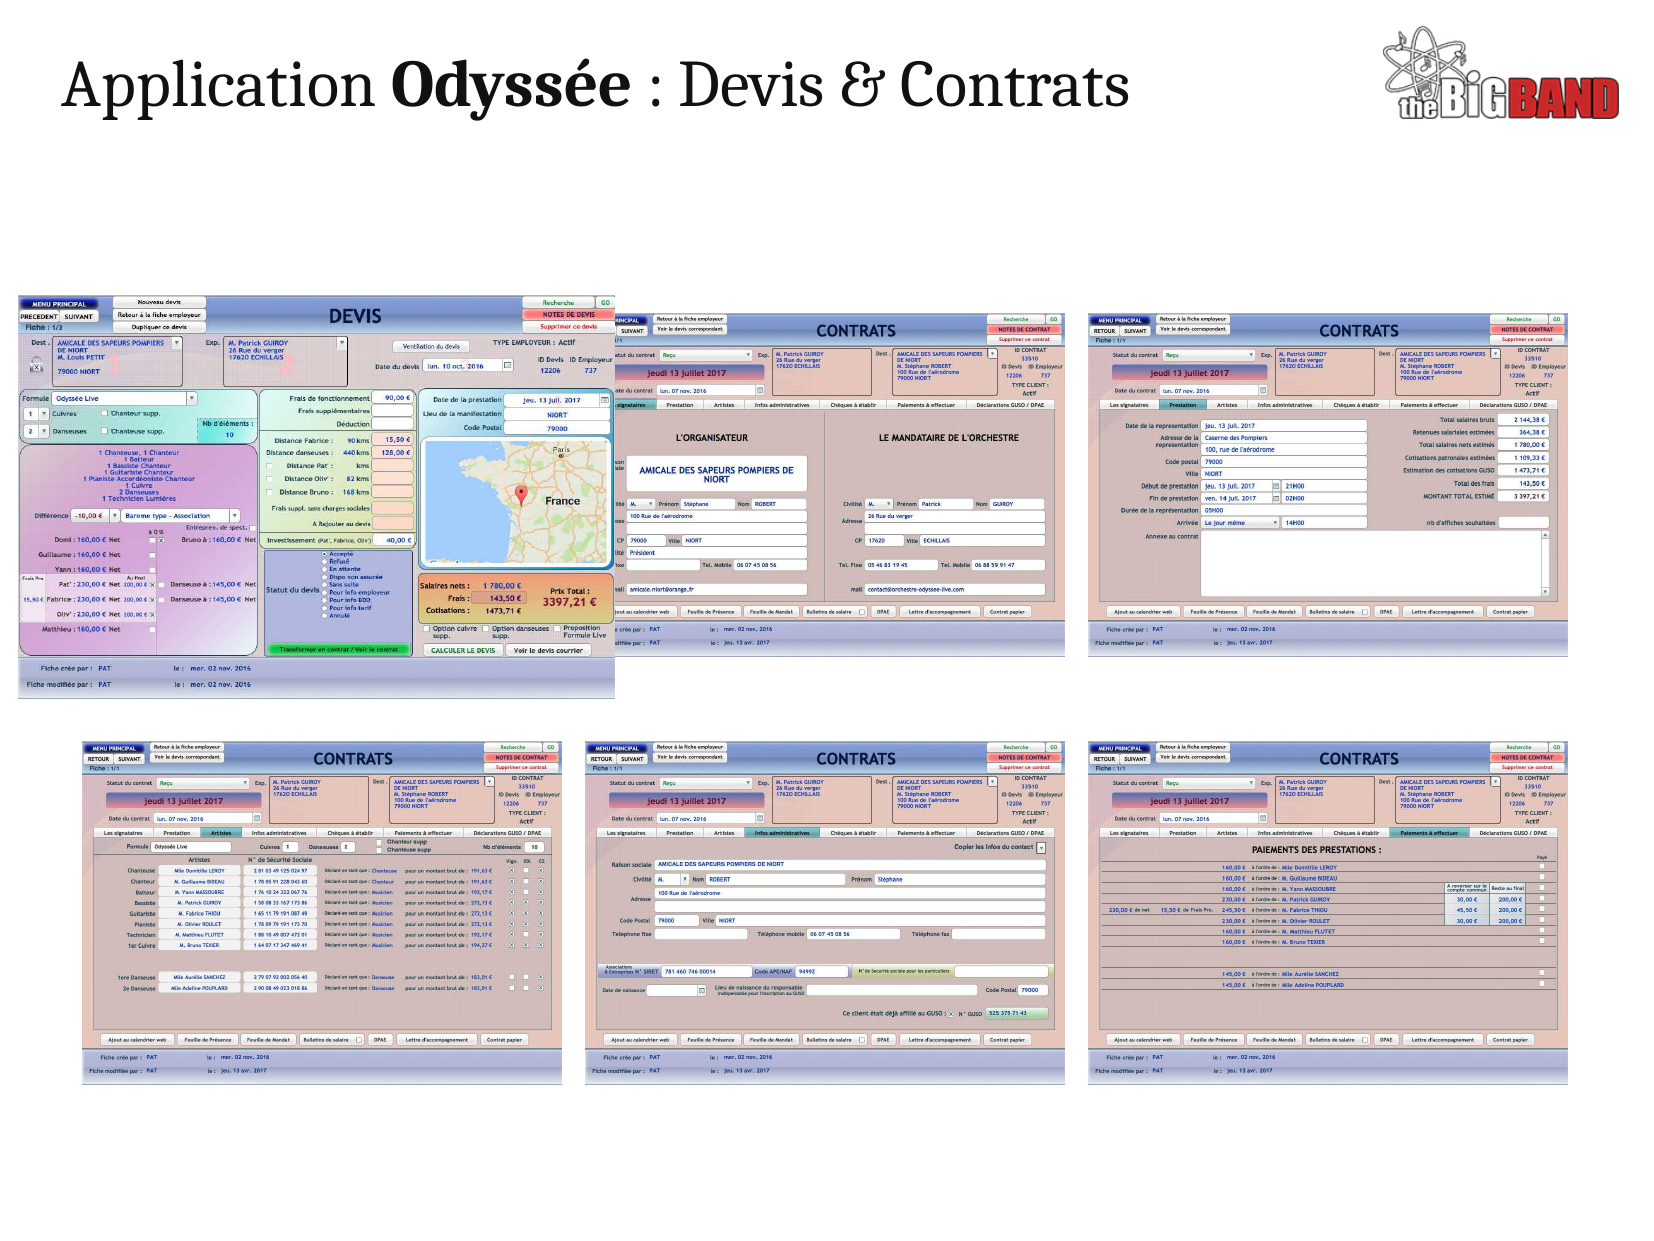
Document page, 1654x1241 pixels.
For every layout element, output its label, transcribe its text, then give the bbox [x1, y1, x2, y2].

picture [1383, 26, 1619, 119]
picture [585, 741, 1065, 1085]
picture [1088, 313, 1568, 658]
title Application Odyssée : Devis & Contrats [11, 15, 1182, 154]
picture [18, 295, 1065, 699]
picture [82, 741, 562, 1085]
picture [1088, 741, 1568, 1085]
